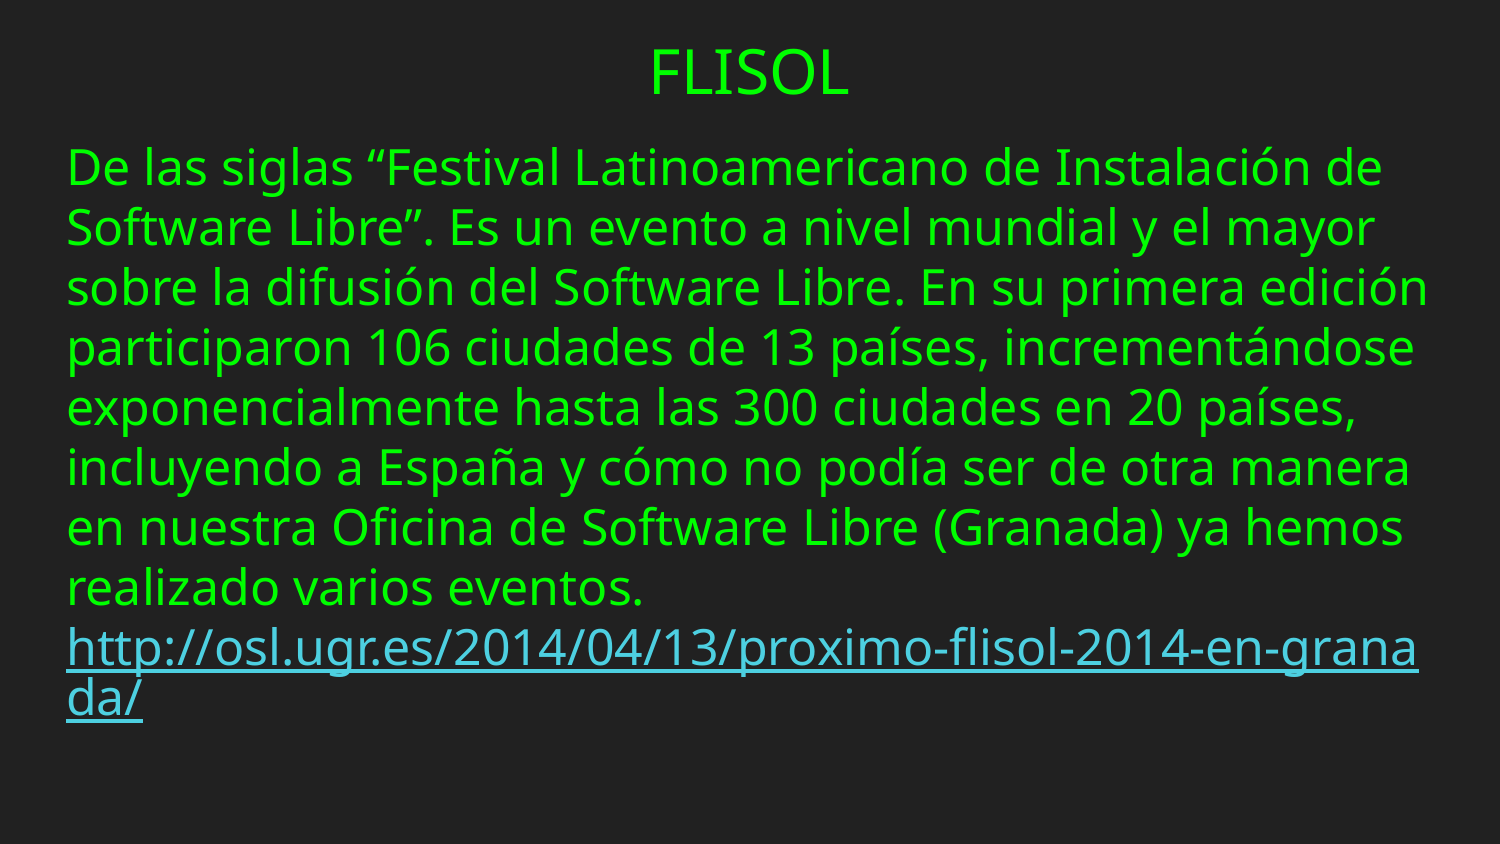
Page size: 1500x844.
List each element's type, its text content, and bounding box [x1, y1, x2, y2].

title FLISOL [51, 16, 1449, 120]
list De las siglas “Festival Latinoamericano de Instalación de Software Libre”. Es un evento a nivel mundial y el mayor sobre la difusión del Software Libre. En su primera edición participaron 106 ciudades de 13 países, incrementándose exponencialmente hasta las 300 ciudades en 20 países, incluyendo a España y cómo no podía ser de otra manera en nuestra Oficina de Software Libre (Granada) ya hemos realizado varios eventos. http://osl.ugr.es/2014/04/13/proximo-flisol-2014-en-granada/ [51, 120, 1449, 844]
